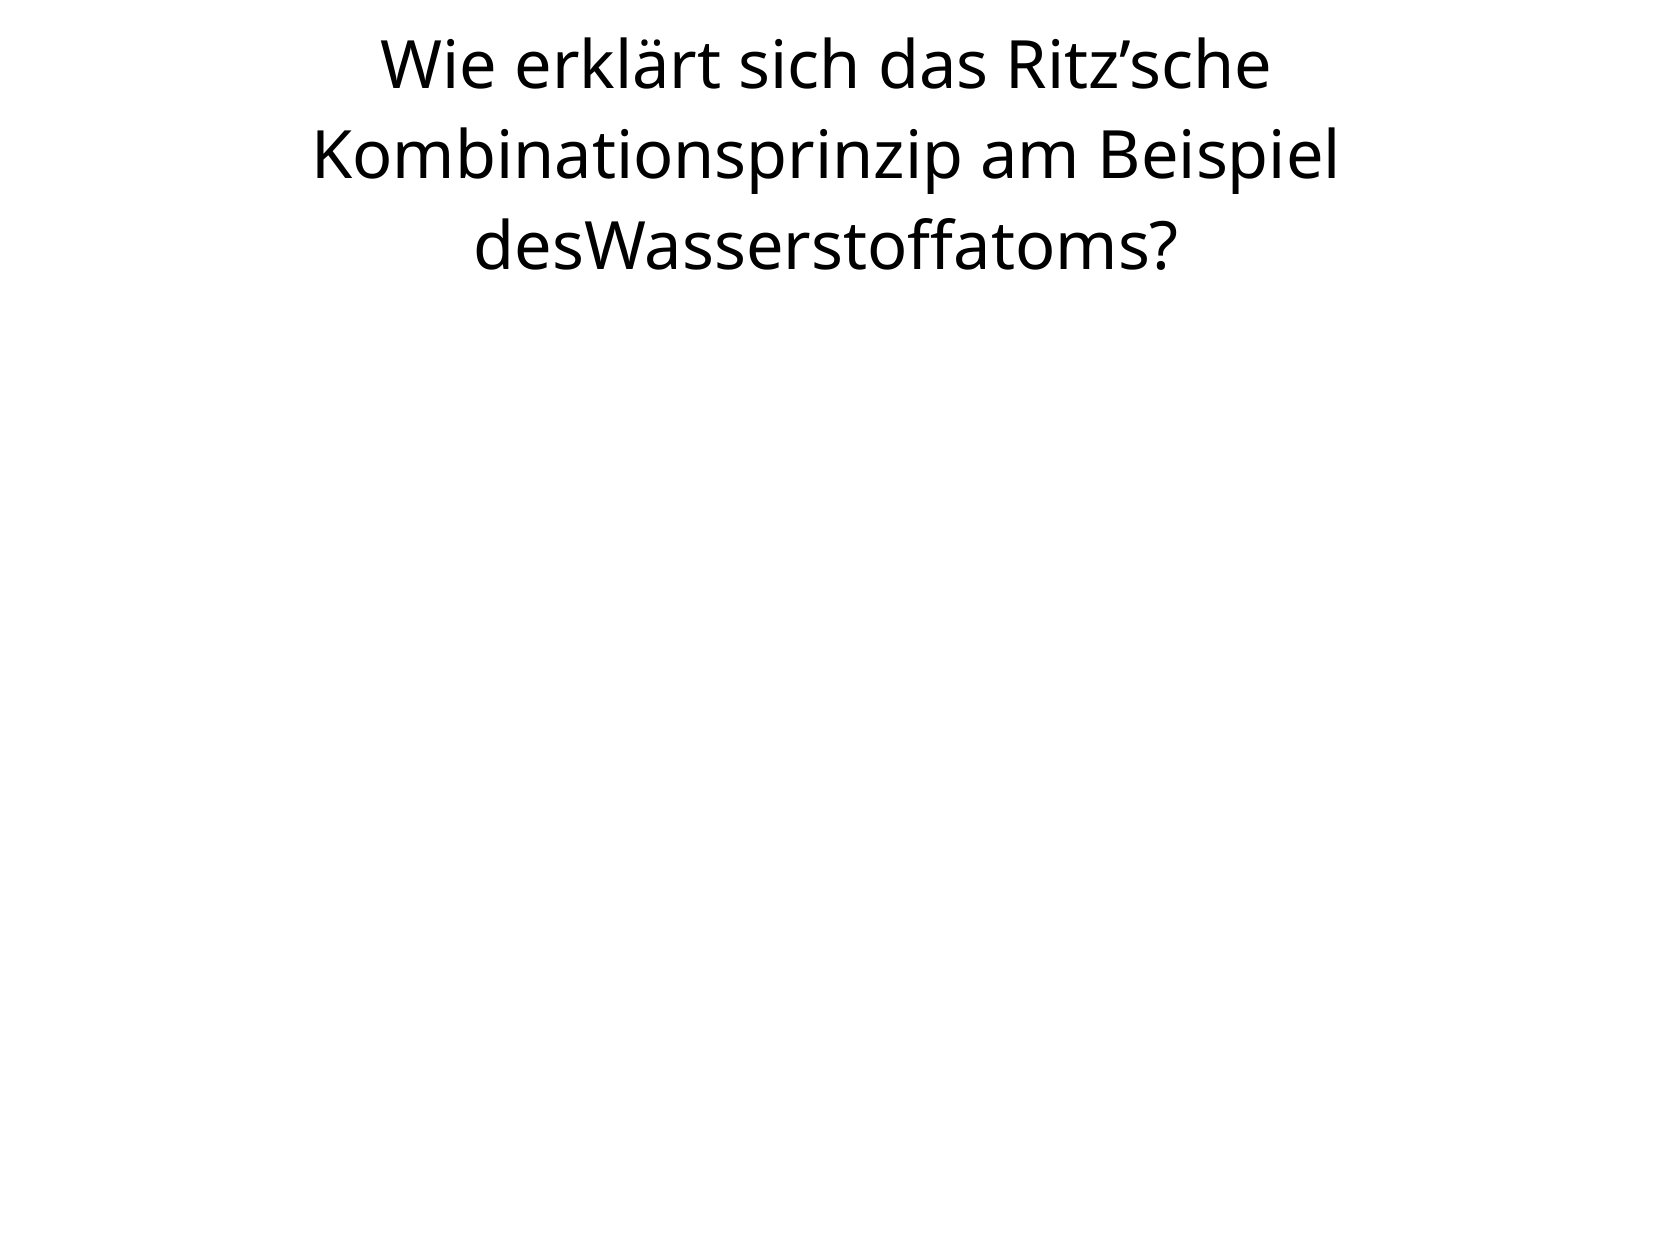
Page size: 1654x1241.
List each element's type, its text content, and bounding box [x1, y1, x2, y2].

title Wie erklärt sich das Ritz’sche Kombinationsprinzip am Beispiel desWasserstoffatoms? [82, 49, 1571, 257]
